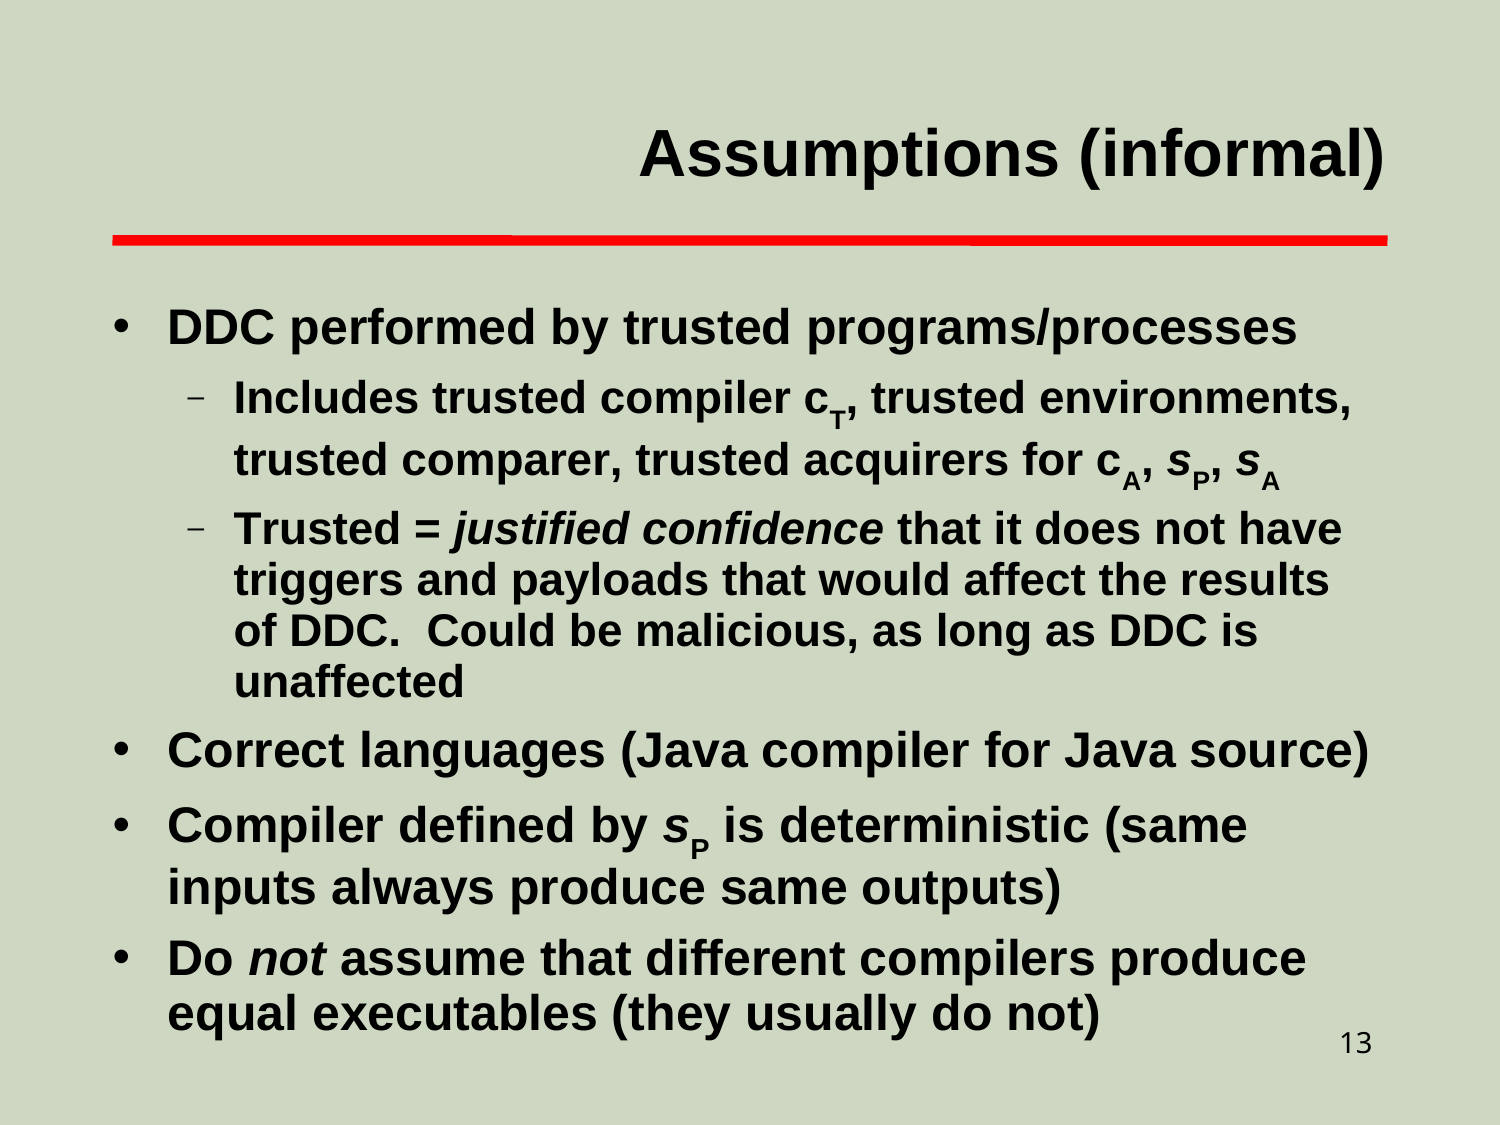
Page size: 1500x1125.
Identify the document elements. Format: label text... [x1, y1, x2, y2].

title Assumptions (informal) [124, 93, 1387, 216]
list DDC performed by trusted programs/processes Includes trusted compiler cT, trusted environments, trusted comparer, trusted acquirers for cA, sP, sA Trusted = justified confidence that it does not have triggers and payloads that would affect the results of DDC. Could be malicious, as long as DDC is unaffected Correct languages (Java compiler for Java source) Compiler defined by sP is deterministic (same inputs always produce same outputs) Do not assume that different compilers produce equal executables (they usually do not) [112, 299, 1387, 1099]
